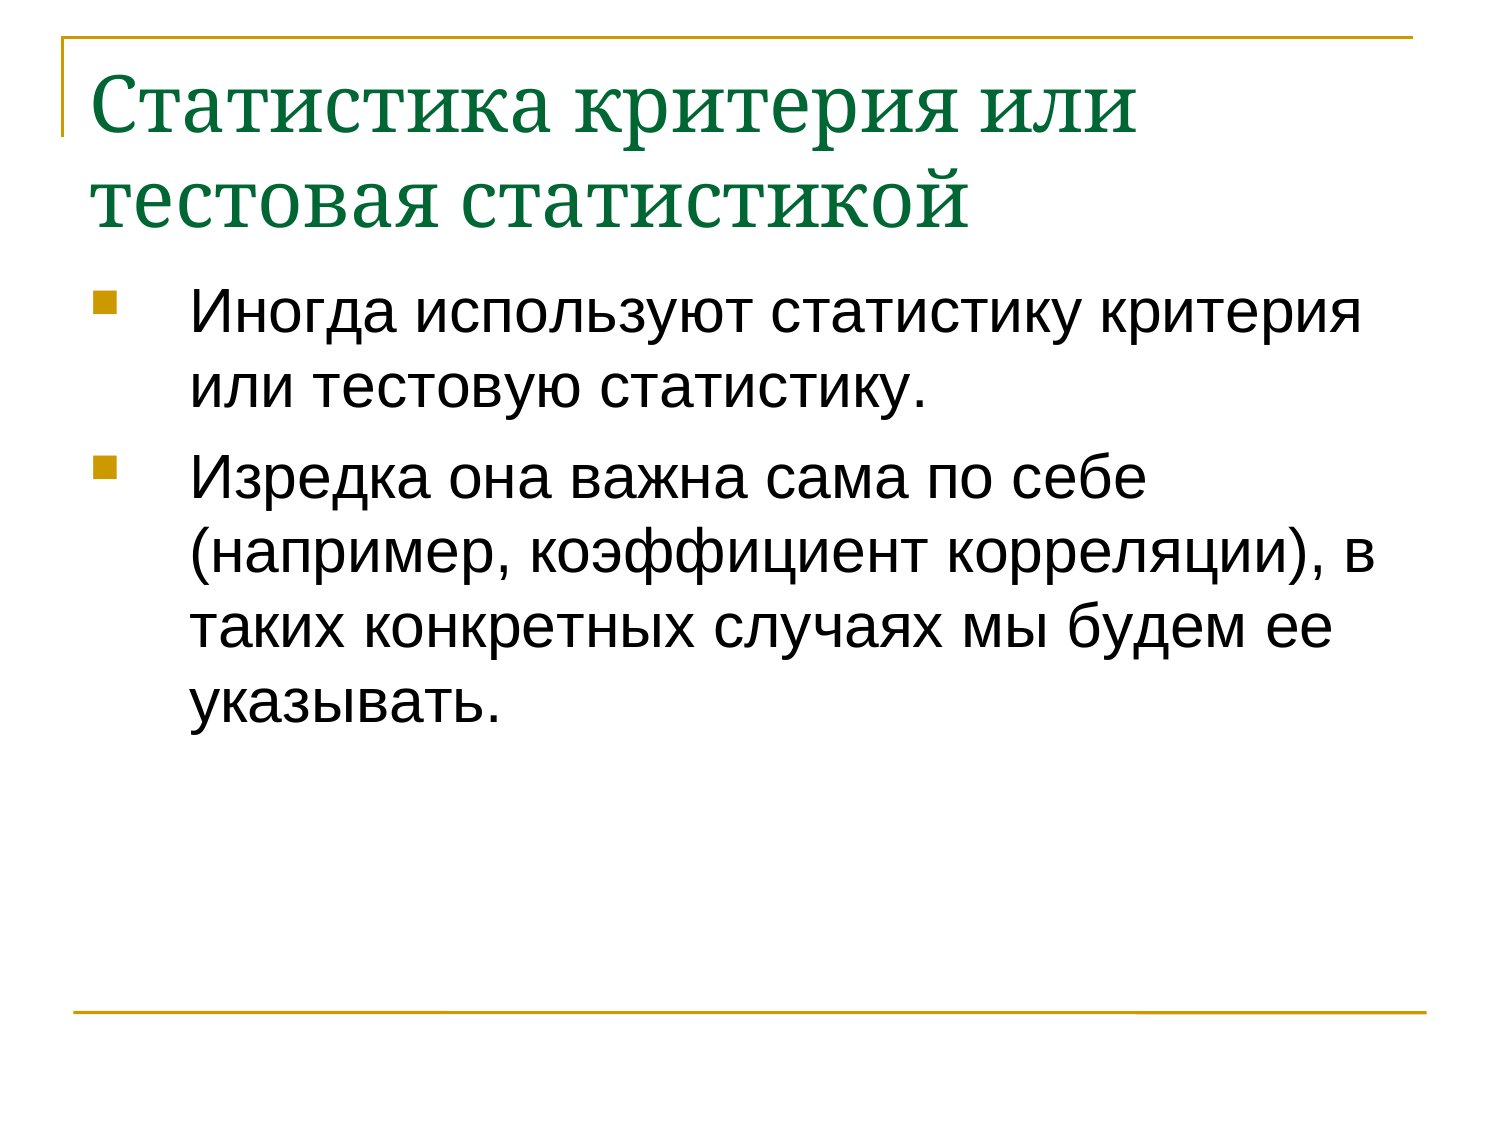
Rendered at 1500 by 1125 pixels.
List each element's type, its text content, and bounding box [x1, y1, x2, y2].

title Статистика критерия или тестовая статистикой [75, 45, 1426, 233]
list Иногда используют статистику критерия или тестовую статистику. Изредка она важна сама по себе (например, коэффициент корреляции), в таких конкретных случаях мы будем ее указывать. [75, 262, 1426, 1006]
